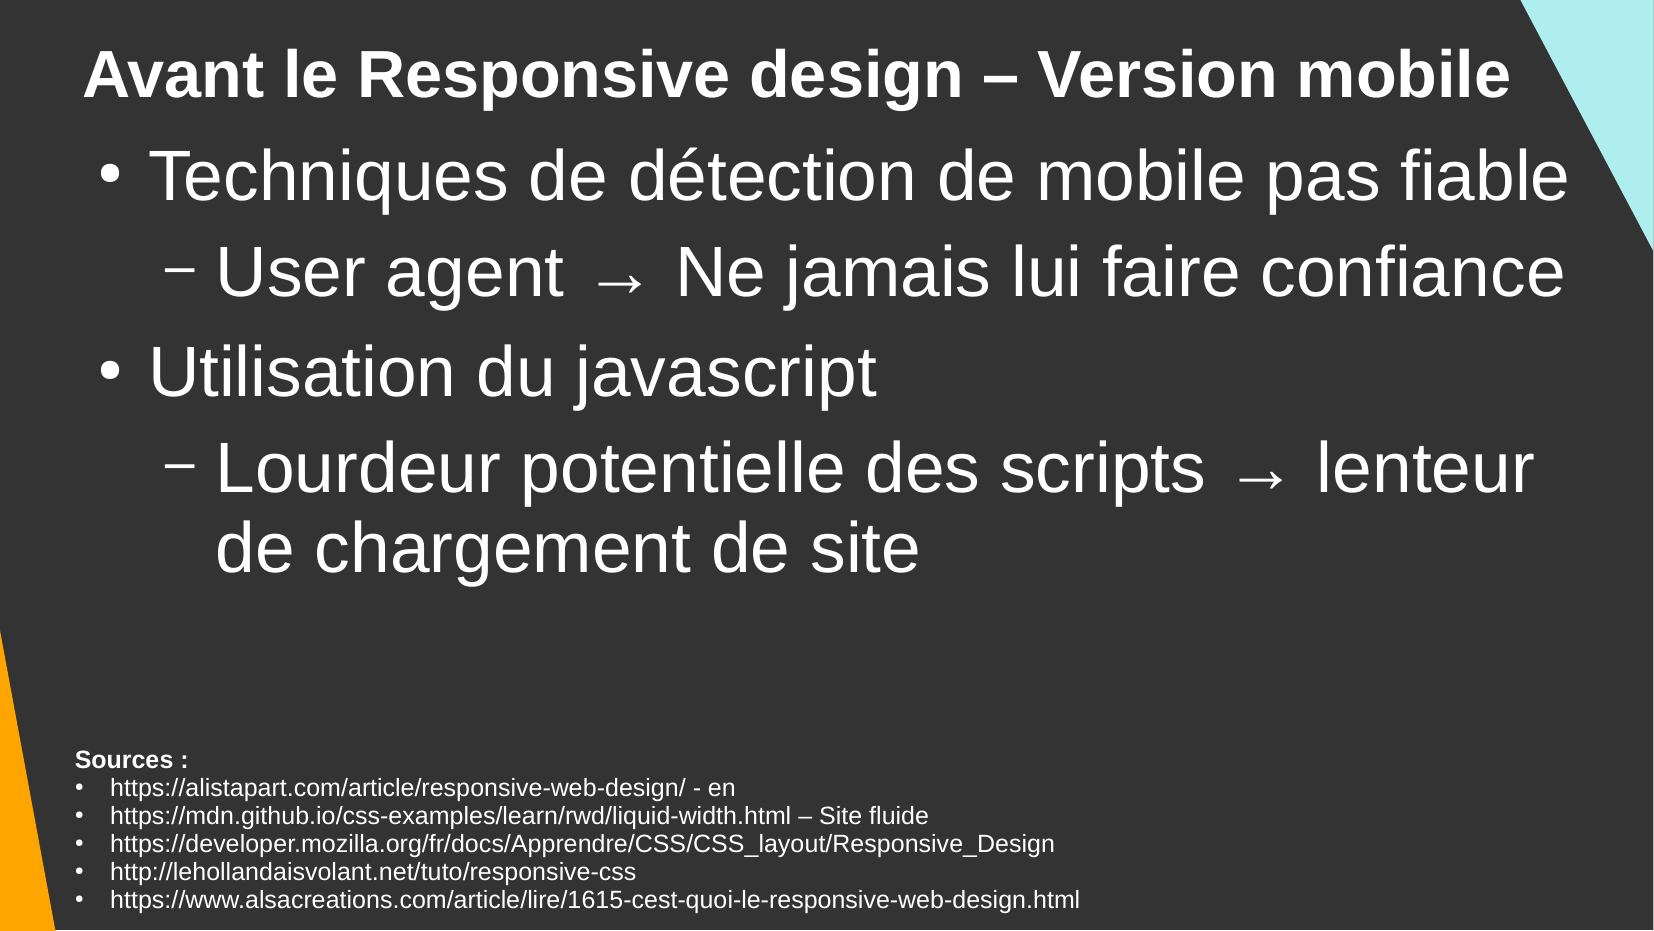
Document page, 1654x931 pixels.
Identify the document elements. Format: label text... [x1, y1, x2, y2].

text_box [0, 630, 56, 931]
text_box Sources : https://alistapart.com/article/responsive-web-design/ - en https://mdn.github.io/css-examples/learn/rwd/liquid-width.html – Site fluide https://developer.mozilla.org/fr/docs/Apprendre/CSS/CSS_layout/Responsive_Design http://lehollandaisvolant.net/tuto/responsive-css https://www.alsacreations.com/article/lire/1615-cest-quoi-le-responsive-web-design.html [60, 738, 1546, 922]
list Techniques de détection de mobile pas fiable User agent → Ne jamais lui faire confiance Utilisation du javascript Lourdeur potentielle des scripts → lenteur de chargement de site [80, 135, 1605, 721]
title Avant le Responsive design – Version mobile [82, 37, 1571, 114]
text_box [1520, 0, 1654, 253]
